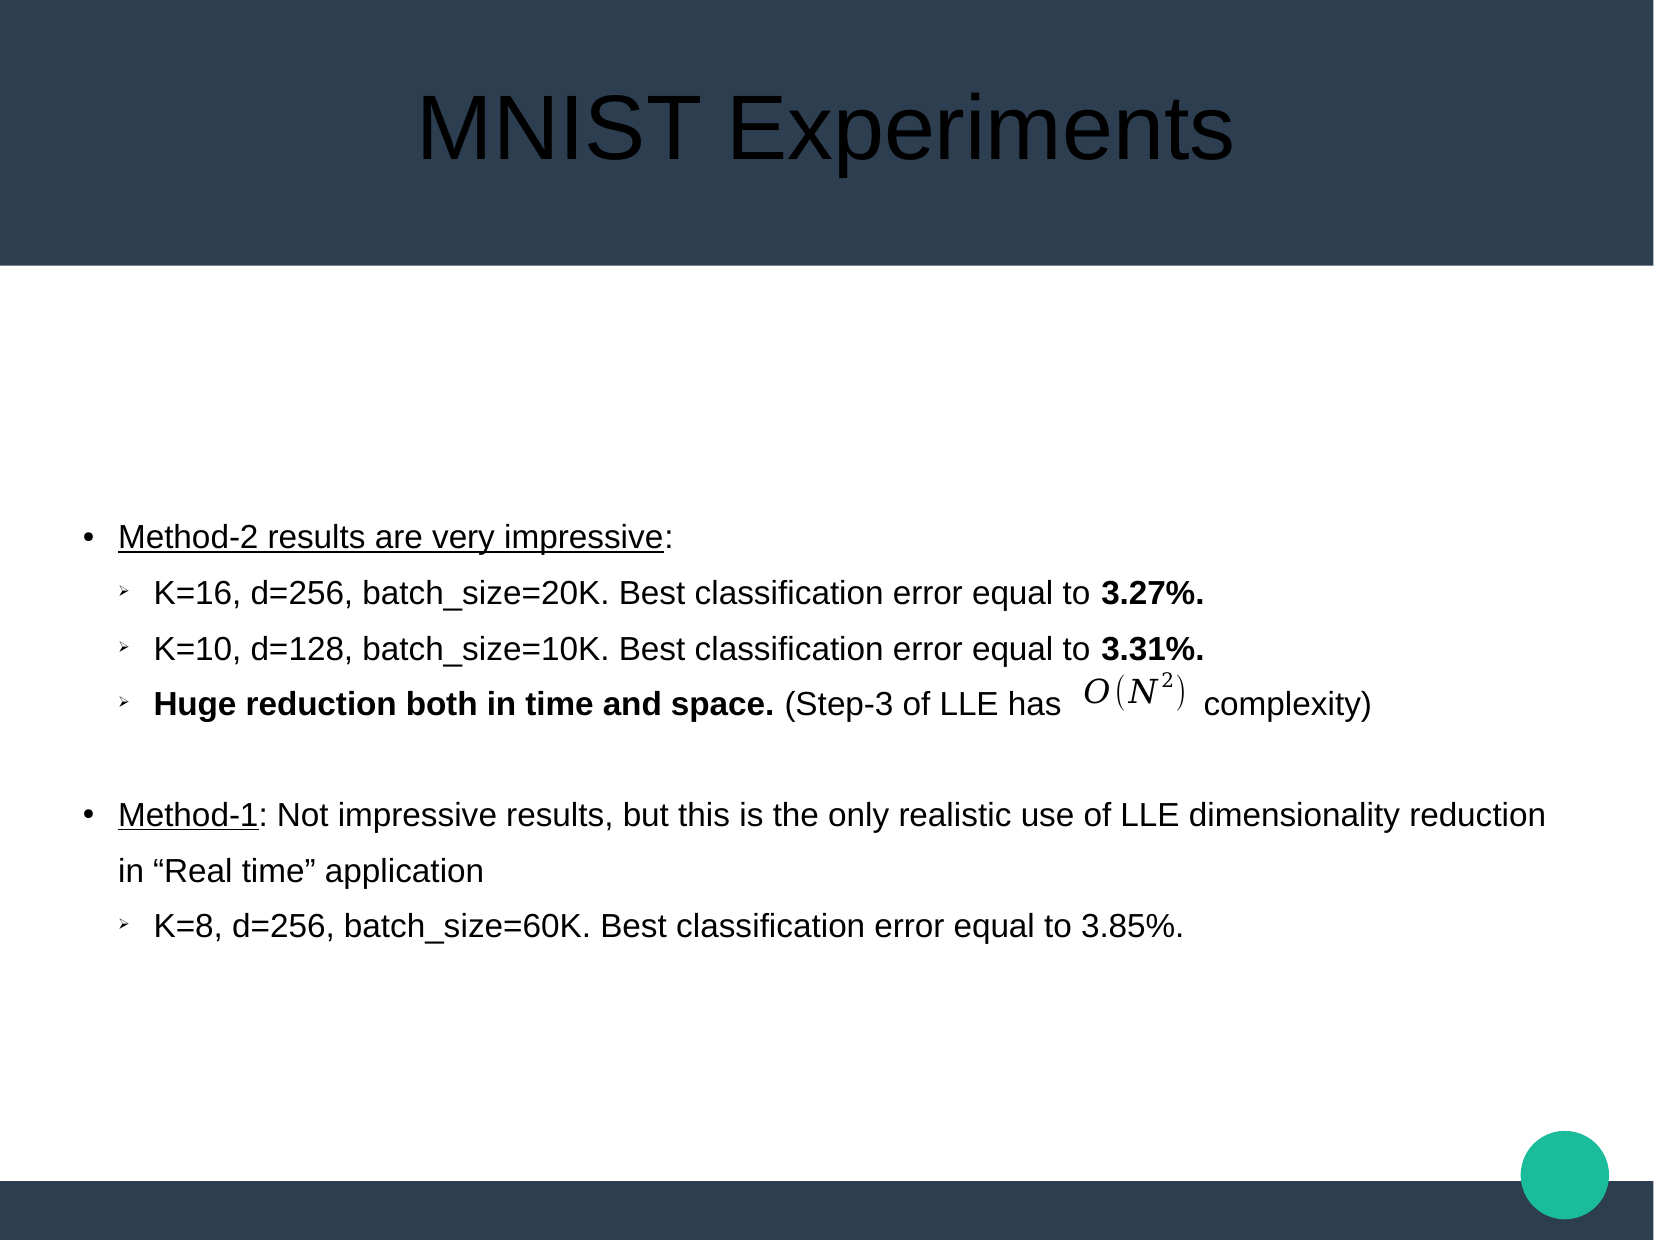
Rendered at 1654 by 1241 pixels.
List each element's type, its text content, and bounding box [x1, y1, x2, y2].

subtitle Method-2 results are very impressive: K=16, d=256, batch_size=20K. Best classification error equal to 3.27%. K=10, d=128, batch_size=10K. Best classification error equal to 3.31%. Huge reduction both in time and space. (Step-3 of LLE has complexity) Method-1: Not impressive results, but this is the only realistic use of LLE dimensionality reduction in “Real time” application K=8, d=256, batch_size=60K. Best classification error equal to 3.85%. [82, 290, 1571, 1156]
chart [1076, 668, 1193, 714]
title MNIST Experiments [59, 49, 1595, 207]
